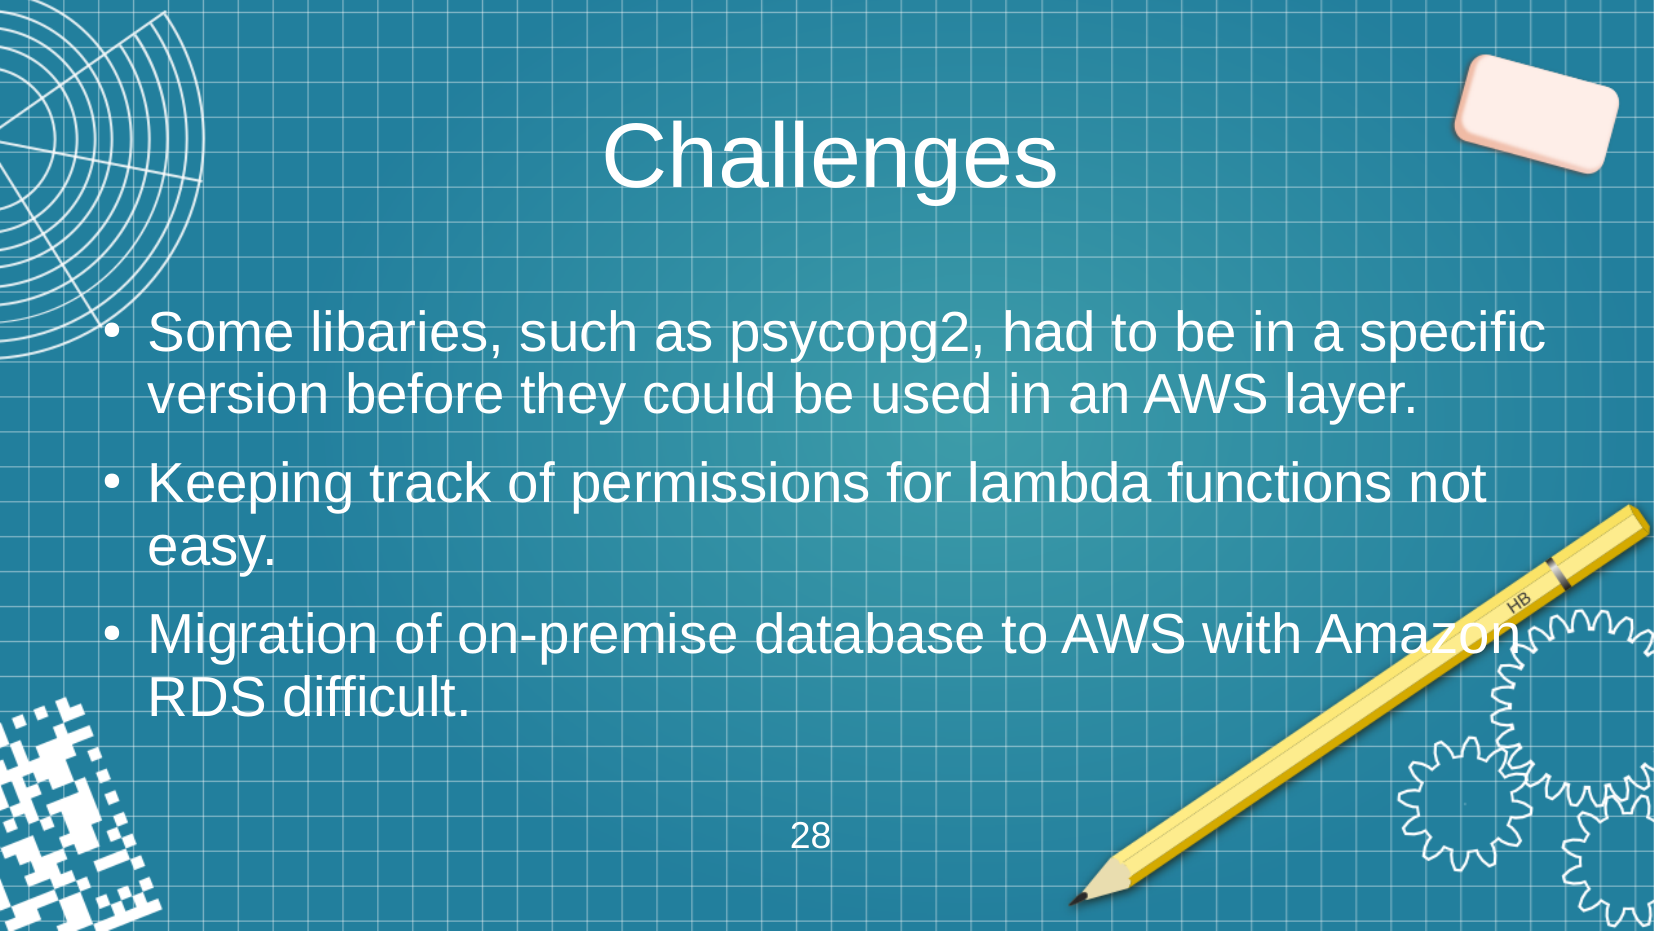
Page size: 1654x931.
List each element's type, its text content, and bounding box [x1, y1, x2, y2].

picture [0, 0, 1654, 931]
list Some libaries, such as psycopg2, had to be in a specific version before they could be used in an AWS layer. Keeping track of permissions for lambda functions not easy. Migration of on-premise database to AWS with Amazon RDS difficult. [86, 300, 1576, 788]
text_box <number> [683, 806, 938, 863]
title Challenges [86, 49, 1576, 263]
